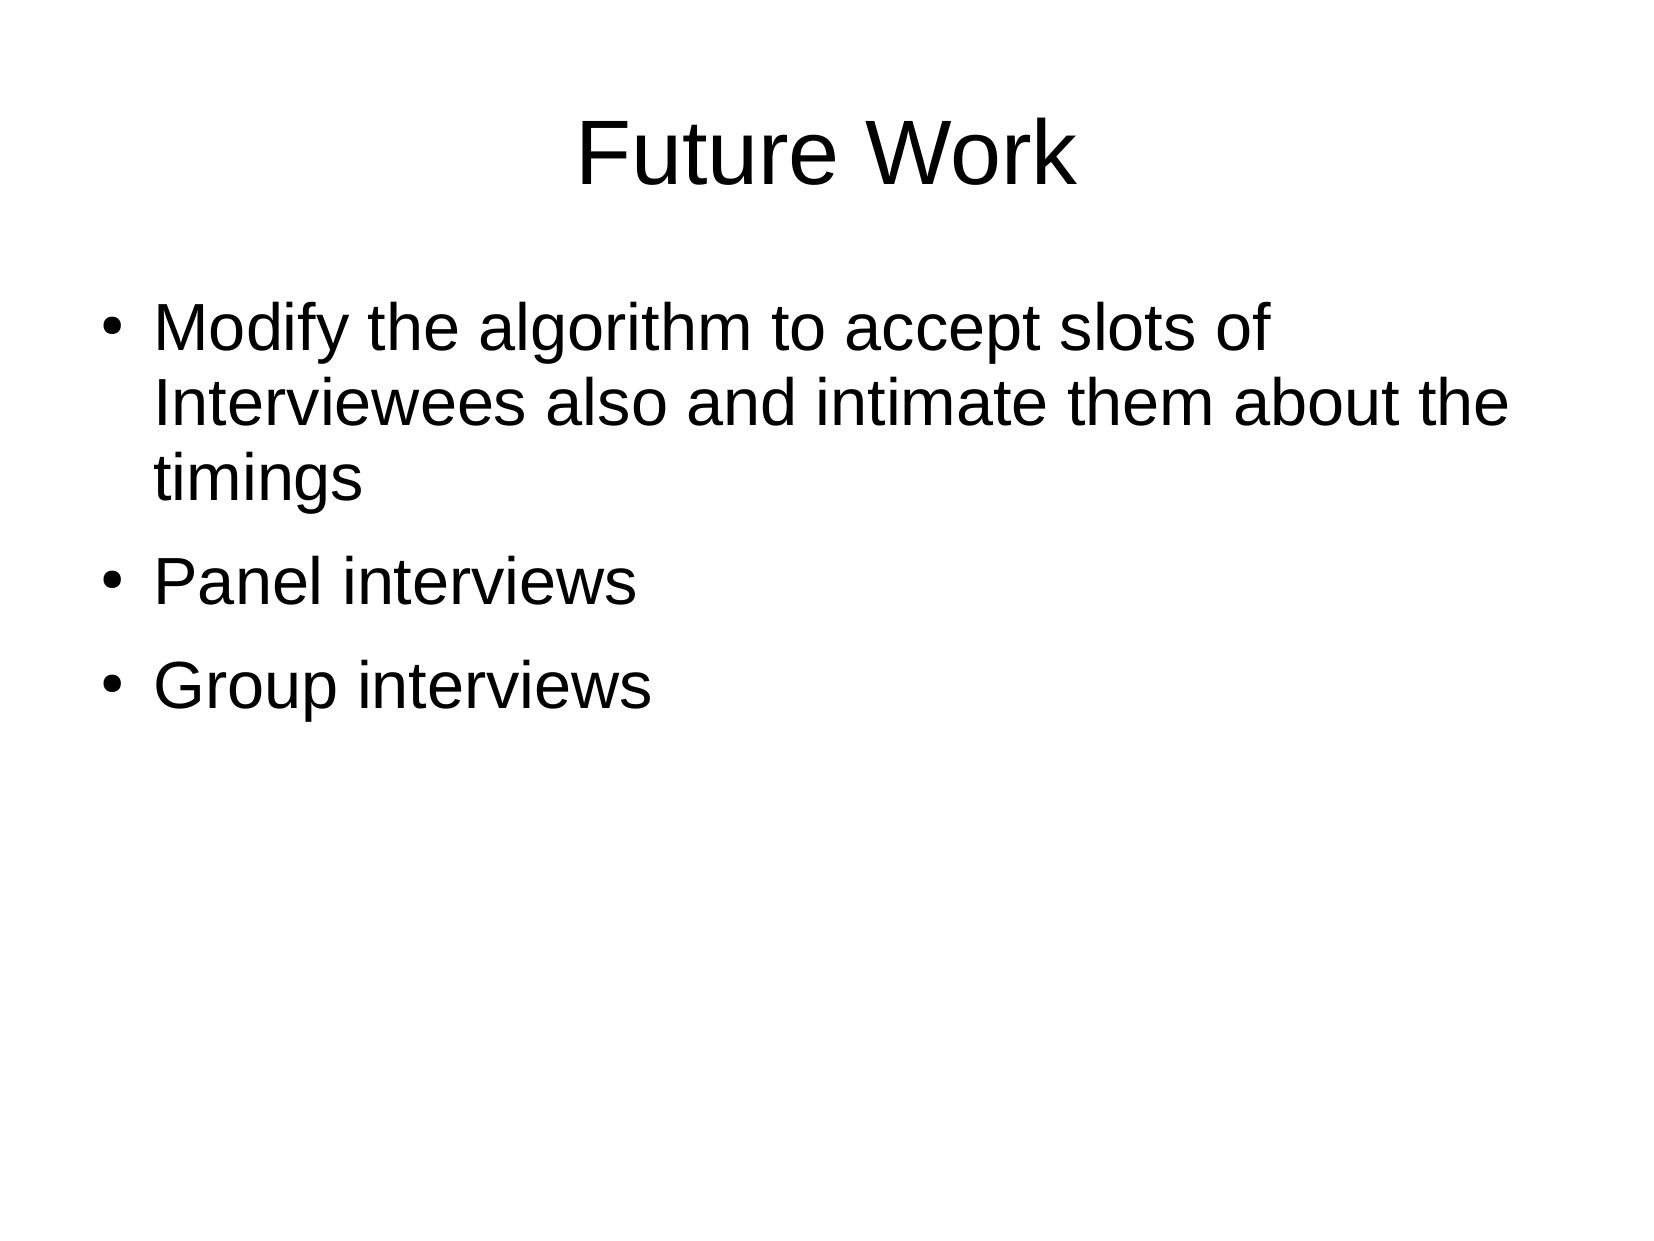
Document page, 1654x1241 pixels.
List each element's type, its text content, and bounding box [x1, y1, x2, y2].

title Future Work [82, 49, 1571, 257]
list Modify the algorithm to accept slots of Interviewees also and intimate them about the timings Panel interviews Group interviews [82, 290, 1571, 1010]
